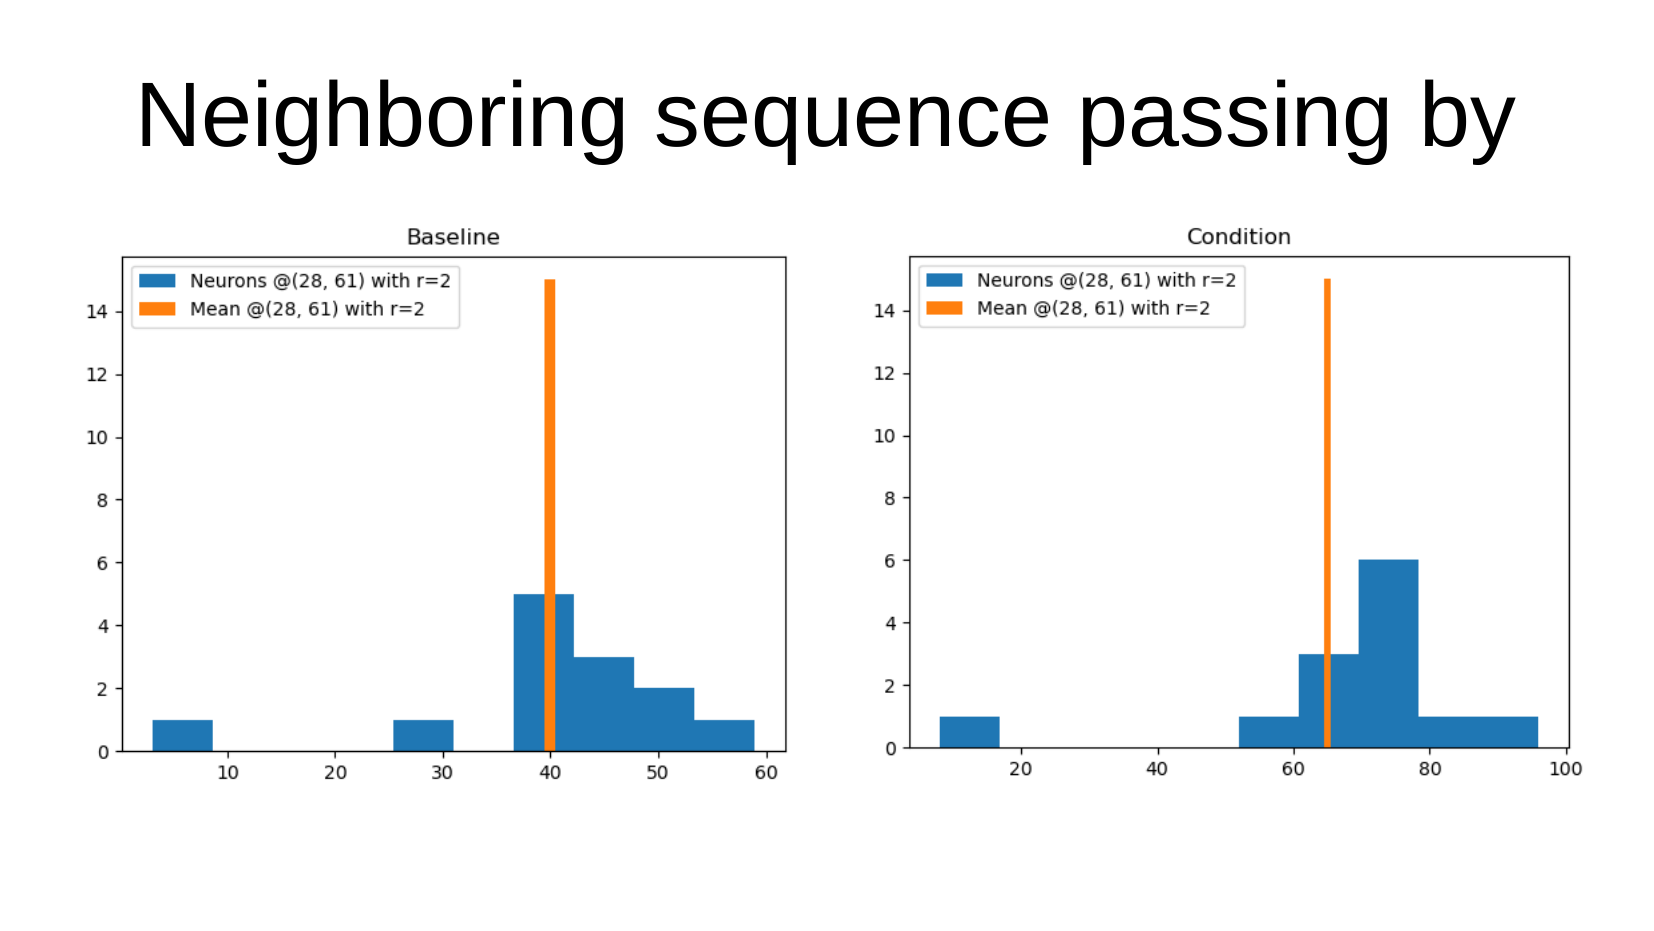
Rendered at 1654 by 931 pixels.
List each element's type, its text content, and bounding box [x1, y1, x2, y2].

title Neighboring sequence passing by [82, 37, 1571, 179]
picture [15, 179, 1654, 822]
